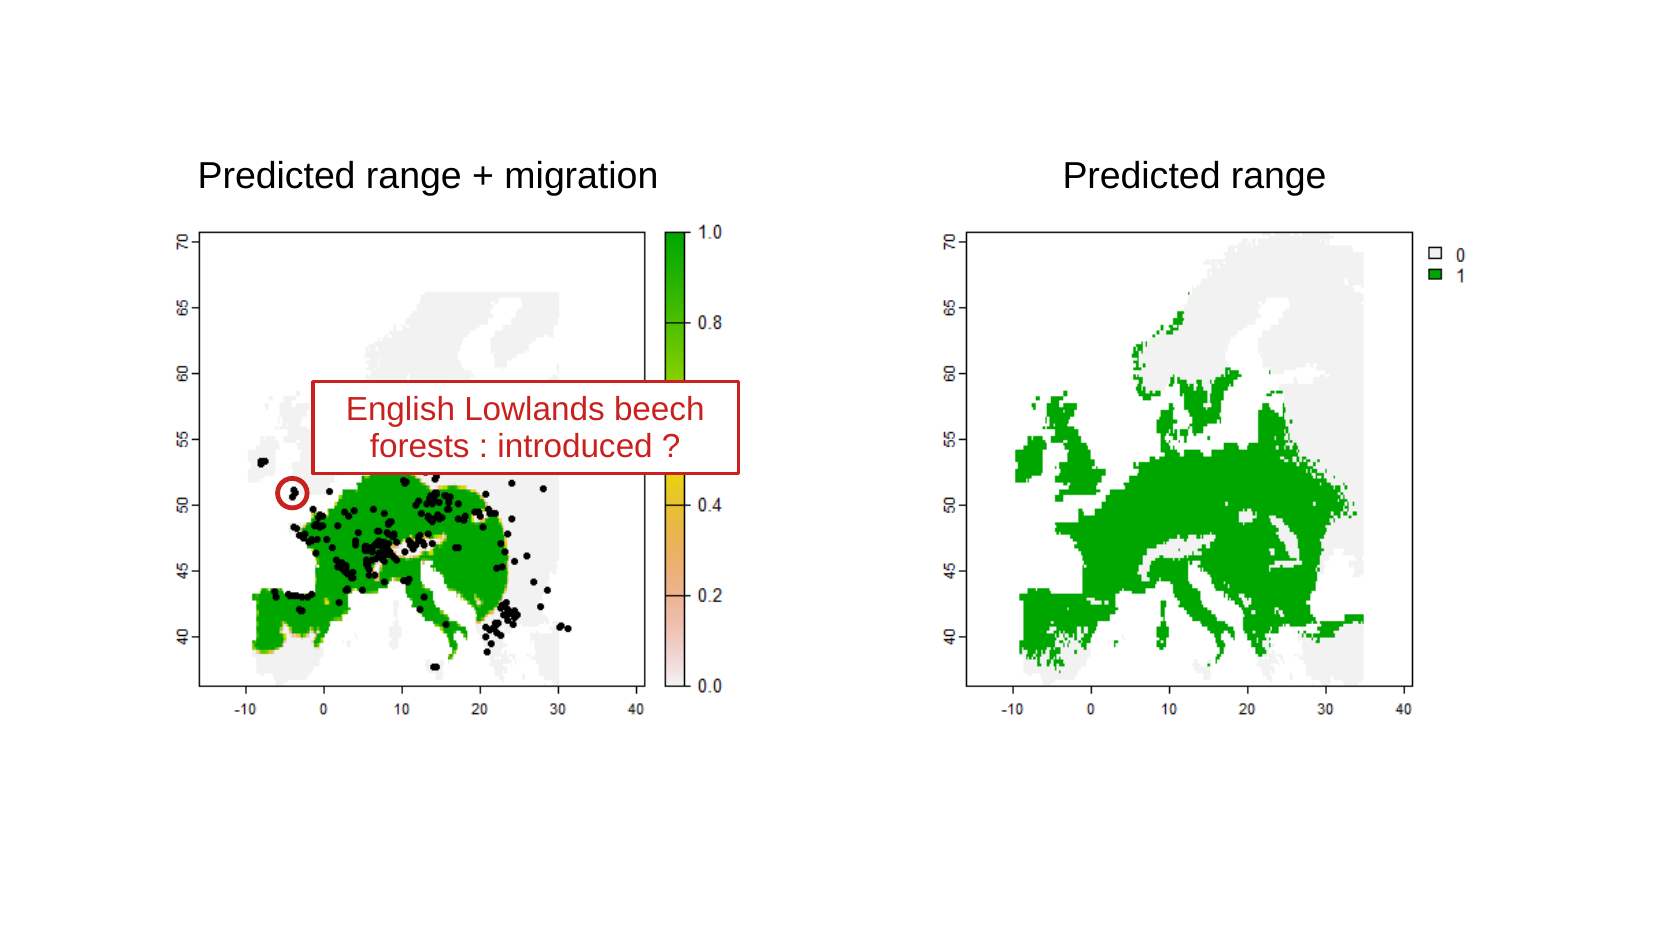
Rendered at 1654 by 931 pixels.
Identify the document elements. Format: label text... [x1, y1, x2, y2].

text_box Predicted range + migration [177, 147, 680, 207]
text_box Predicted range [1009, 147, 1379, 207]
picture [118, 177, 832, 768]
picture [885, 177, 1600, 768]
text_box English Lowlands beech forests : introduced ? [312, 381, 739, 474]
